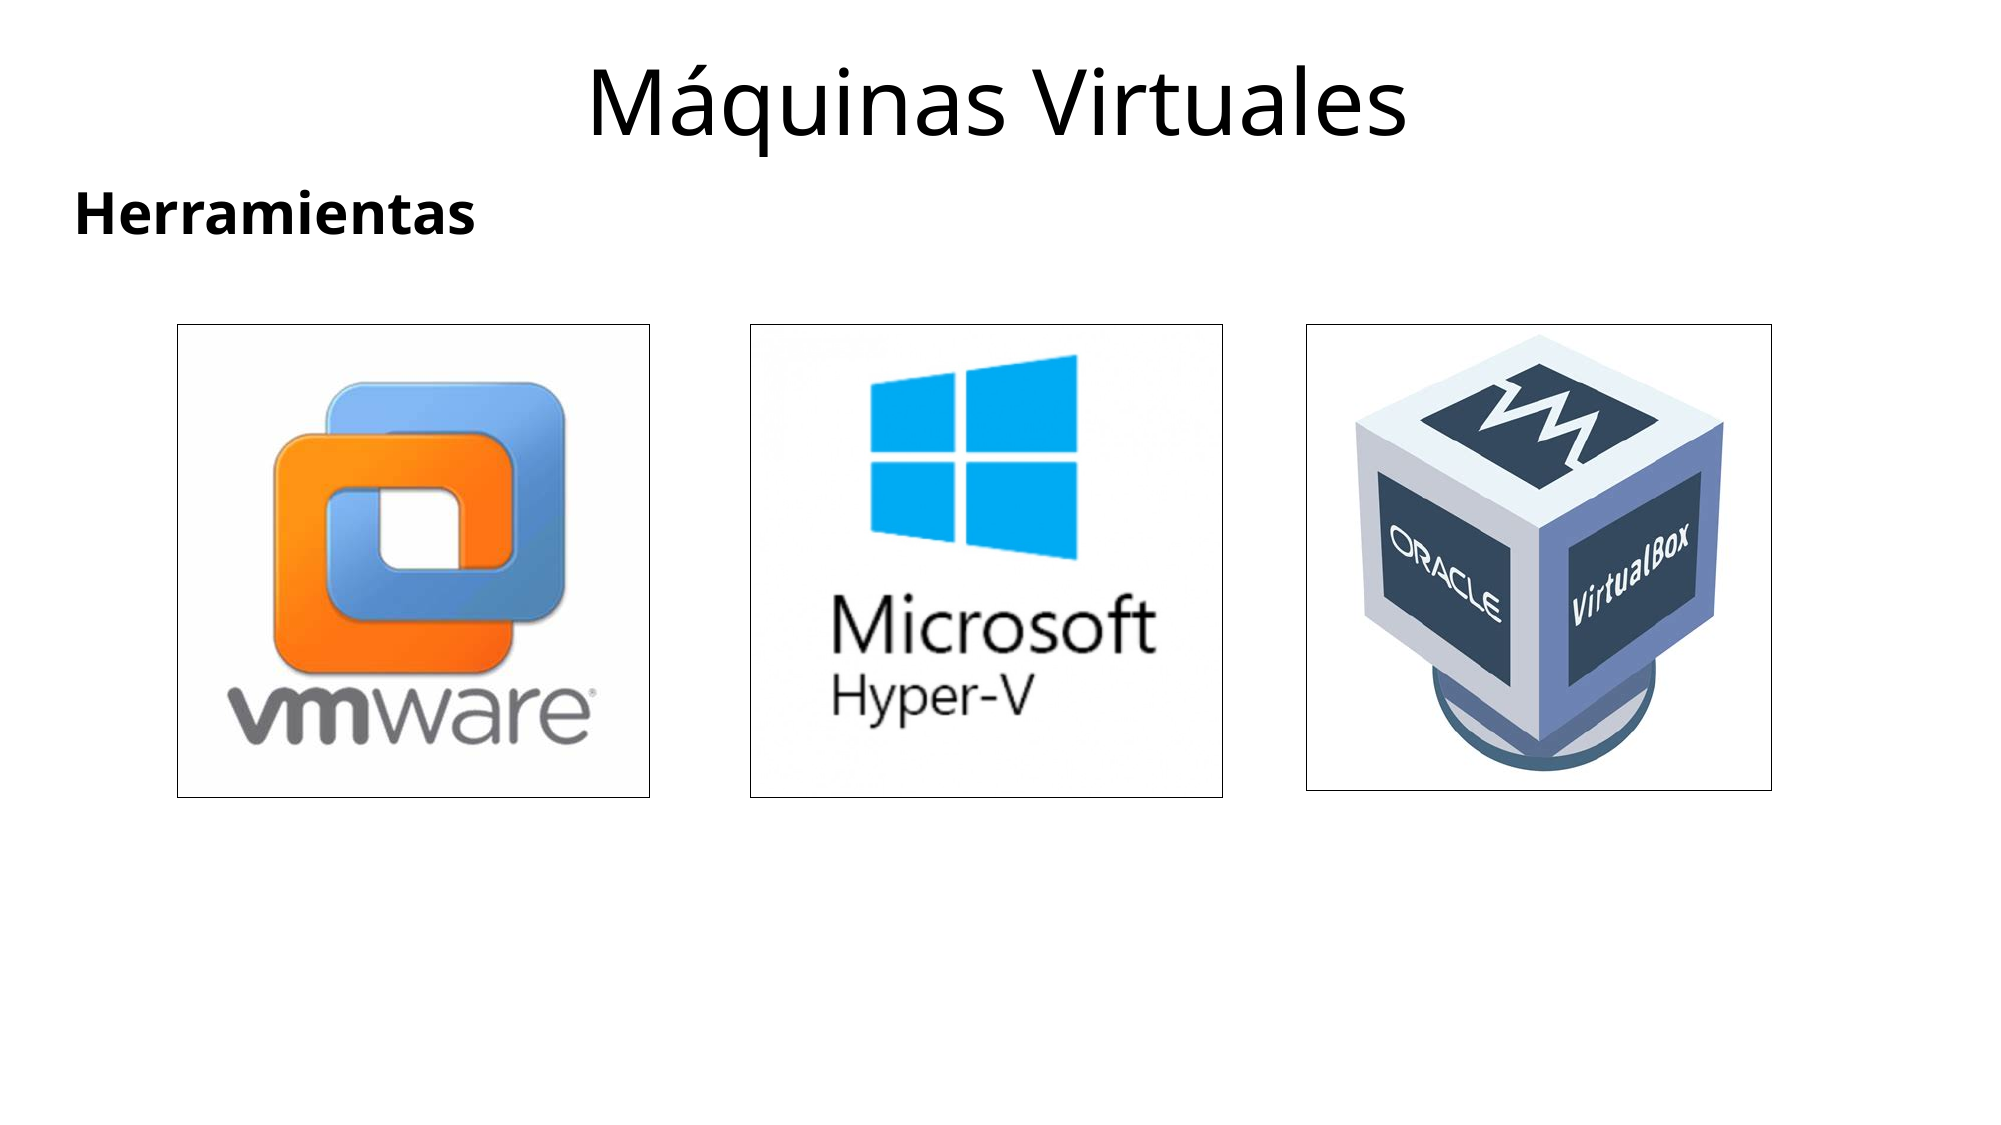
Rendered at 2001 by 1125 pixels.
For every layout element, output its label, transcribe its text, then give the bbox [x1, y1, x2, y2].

text_box Máquinas Virtuales [135, 34, 1860, 177]
picture [177, 324, 650, 798]
picture [1306, 324, 1772, 791]
list Herramientas [59, 177, 1920, 945]
picture [750, 324, 1223, 798]
